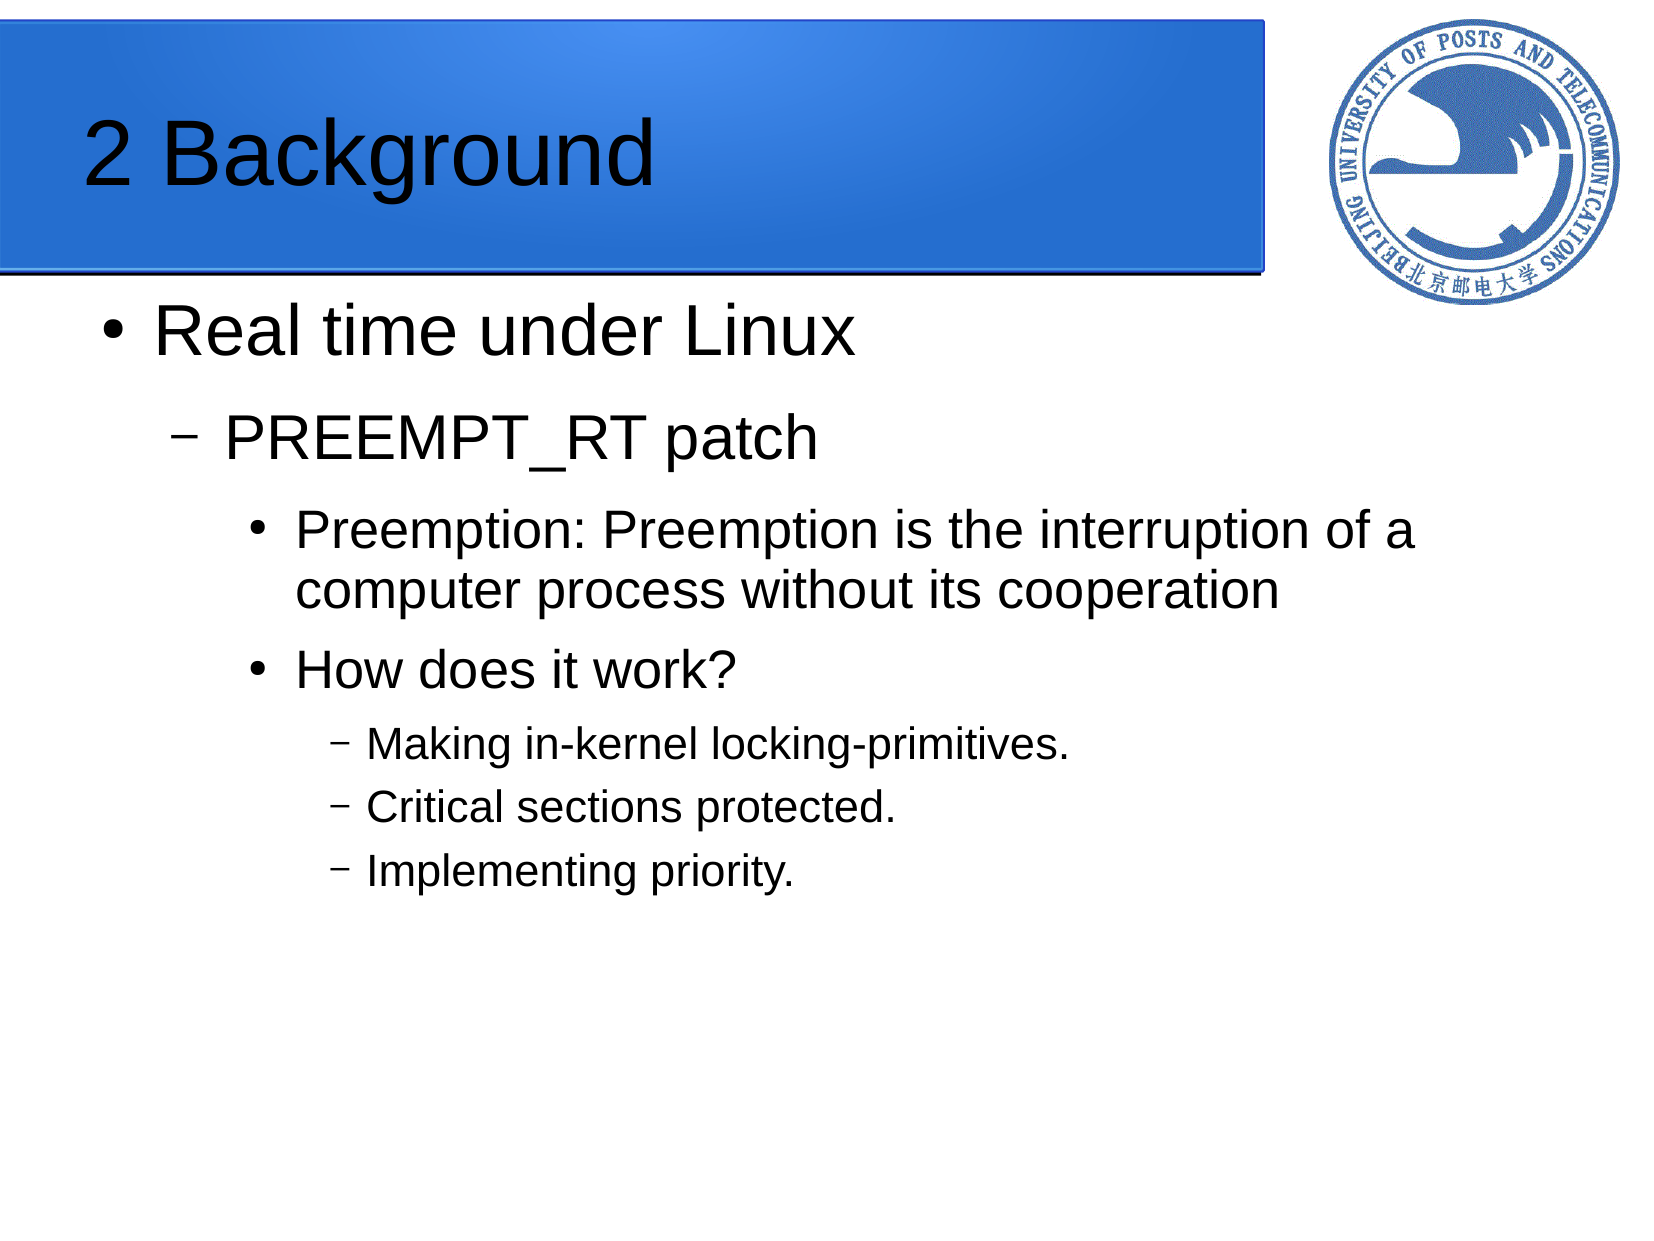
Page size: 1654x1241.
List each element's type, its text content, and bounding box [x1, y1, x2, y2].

picture [1318, 15, 1635, 315]
title 2 Background [82, 49, 1571, 257]
list Real time under Linux PREEMPT_RT patch Preemption: Preemption is the interruption of a computer process without its cooperation How does it work? Making in-kernel locking-primitives. Critical sections protected. Implementing priority. [82, 290, 1571, 1010]
